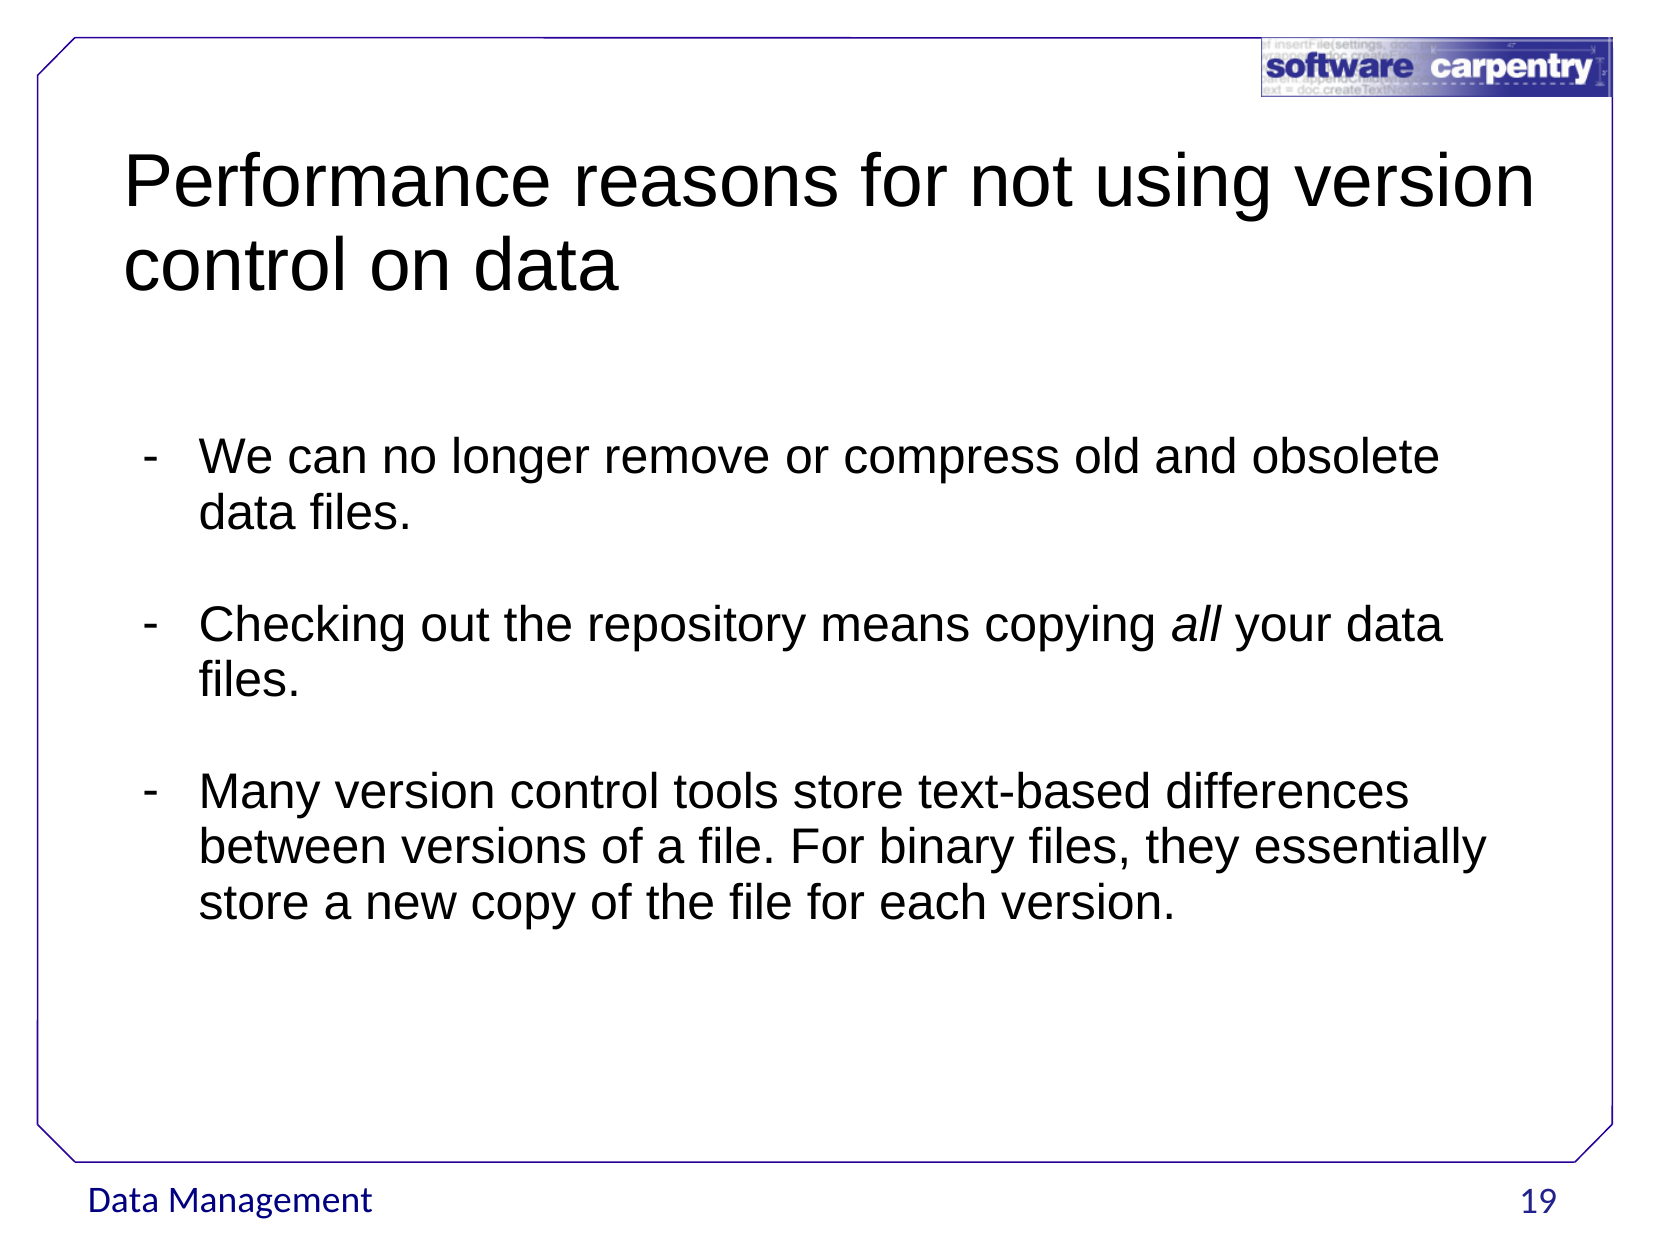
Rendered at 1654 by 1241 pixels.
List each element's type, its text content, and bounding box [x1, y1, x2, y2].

text_box We can no longer remove or compress old and obsolete data files. Checking out the repository means copying all your data files. Many version control tools store text-based differences between versions of a file. For binary files, they essentially store a new copy of the file for each version. [127, 421, 1508, 939]
picture [1261, 37, 1613, 97]
text_box <number> [1185, 1168, 1572, 1235]
text_box Performance reasons for not using version control on data [108, 132, 1555, 316]
